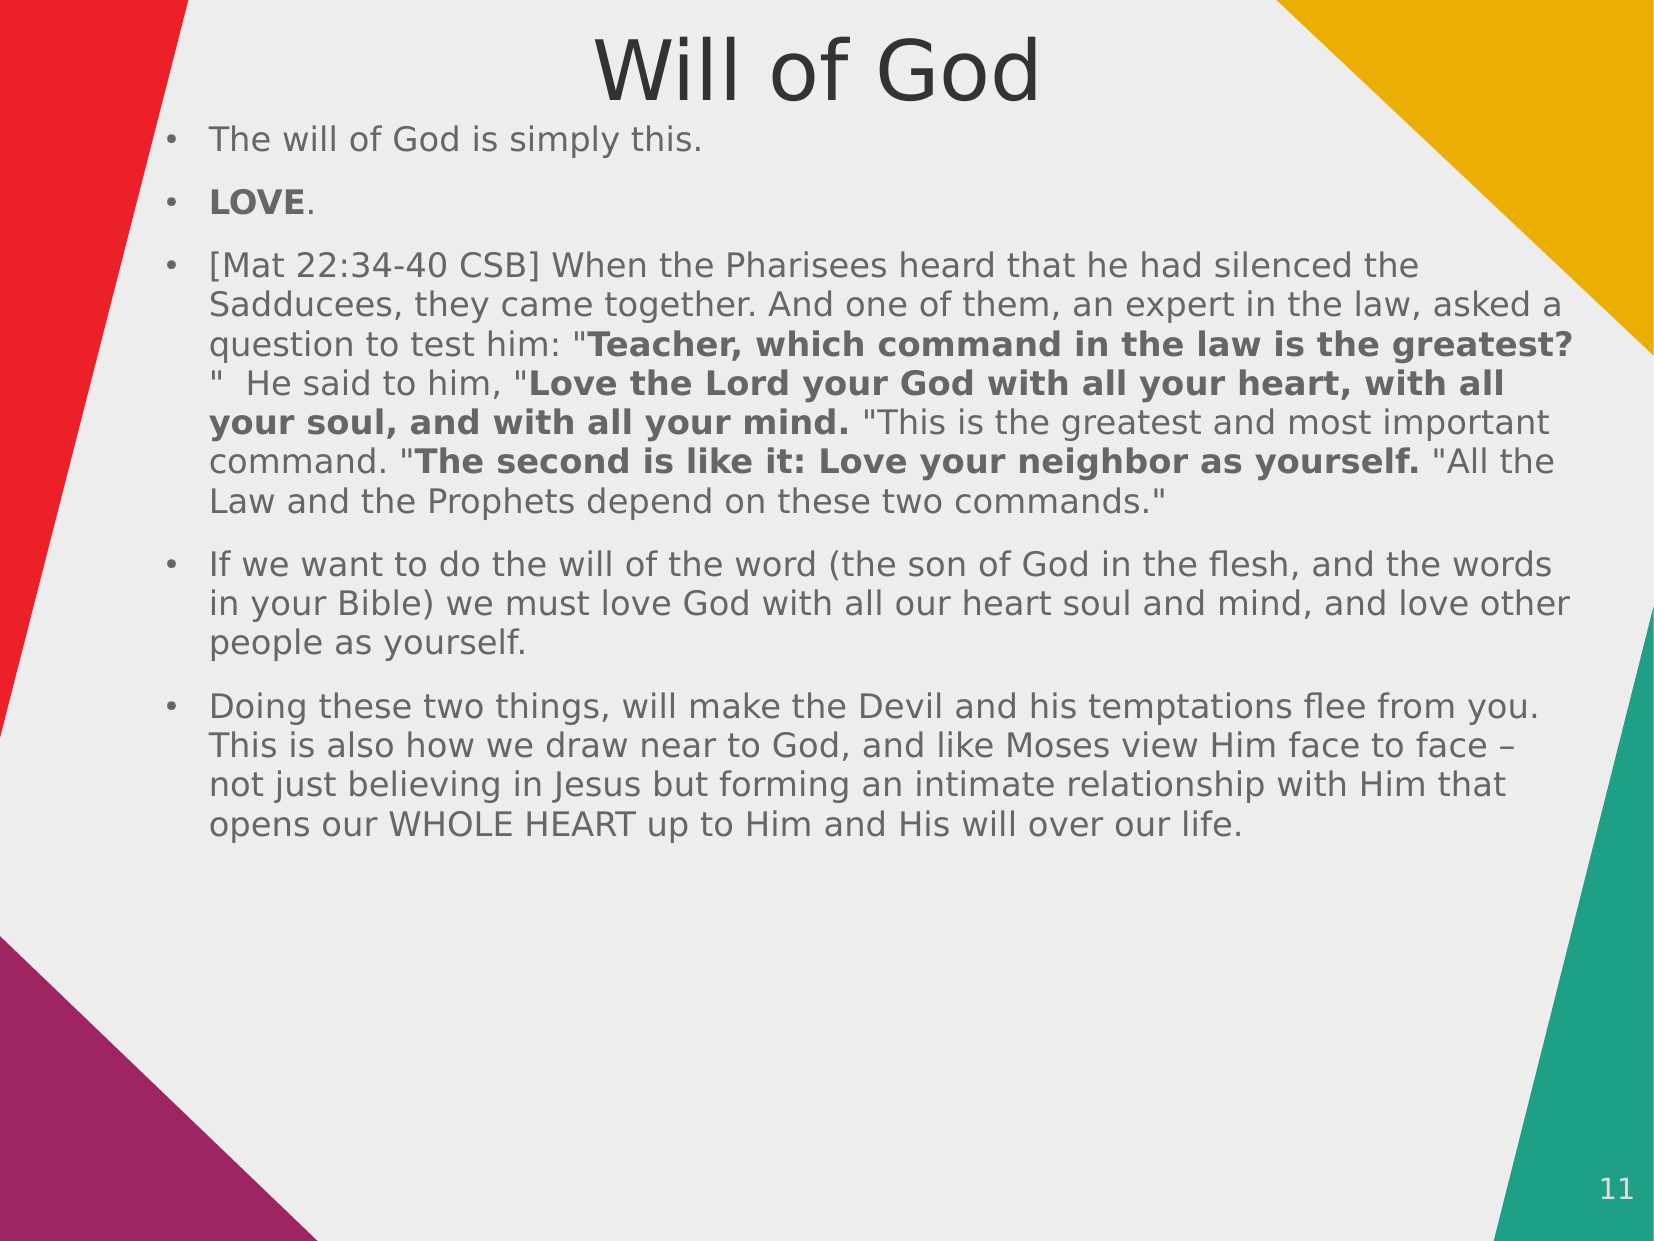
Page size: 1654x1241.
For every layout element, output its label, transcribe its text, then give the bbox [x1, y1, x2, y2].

title Will of God [106, 22, 1531, 121]
list The will of God is simply this. LOVE. [Mat 22:34-40 CSB] When the Pharisees heard that he had silenced the Sadducees, they came together. And one of them, an expert in the law, asked a question to test him: "Teacher, which command in the law is the greatest? " He said to him, "Love the Lord your God with all your heart, with all your soul, and with all your mind. "This is the greatest and most important command. "The second is like it: Love your neighbor as yourself. "All the Law and the Prophets depend on these two commands." If we want to do the will of the word (the son of God in the flesh, and the words in your Bible) we must love God with all our heart soul and mind, and love other people as yourself. Doing these two things, will make the Devil and his temptations flee from you. This is also how we draw near to God, and like Moses view Him face to face – not just believing in Jesus but forming an intimate relationship with Him that opens our WHOLE HEART up to Him and His will over our life. [151, 120, 1576, 851]
